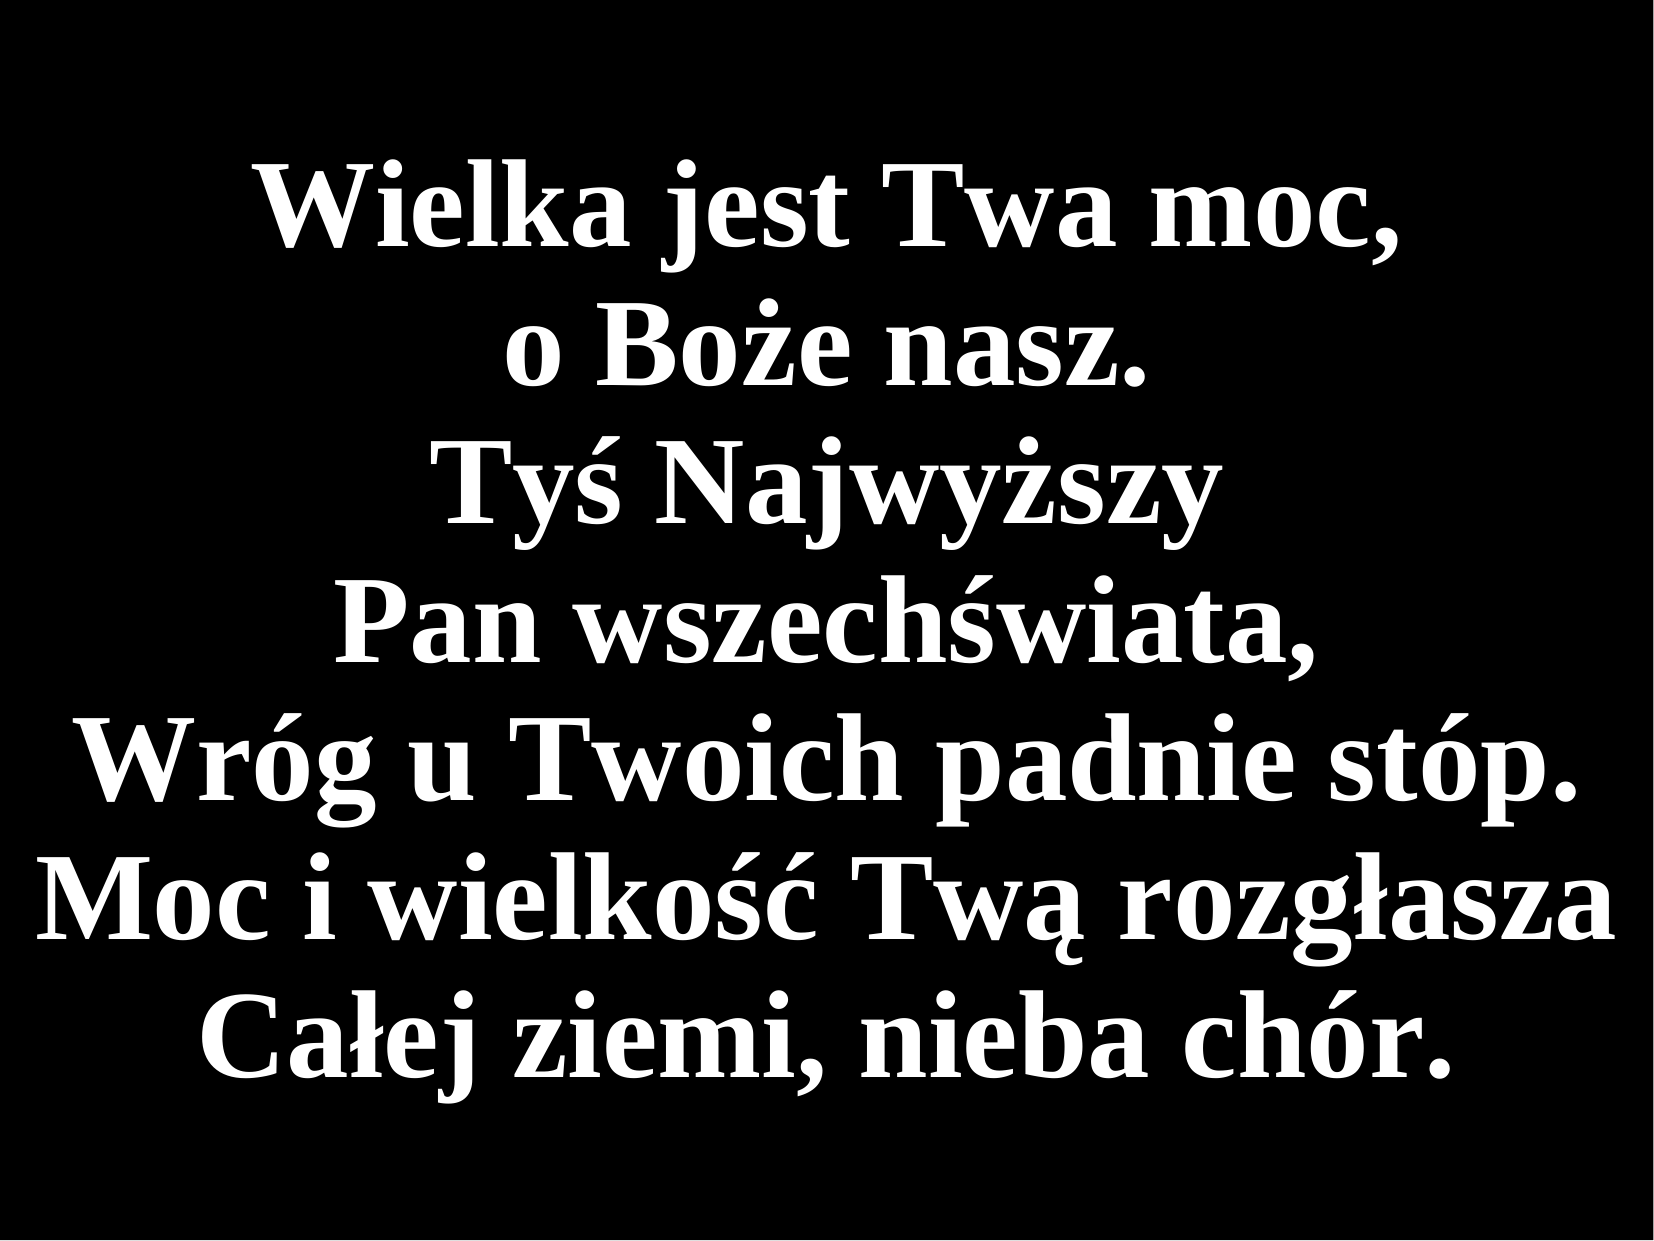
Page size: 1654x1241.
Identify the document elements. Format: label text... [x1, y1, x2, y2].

title Wielka jest Twa moc, o Boże nasz. Tyś Najwyższy Pan wszechświata, Wróg u Twoich padnie stóp. Moc i wielkość Twą rozgłasza Całej ziemi, nieba chór. [0, 0, 1654, 1241]
